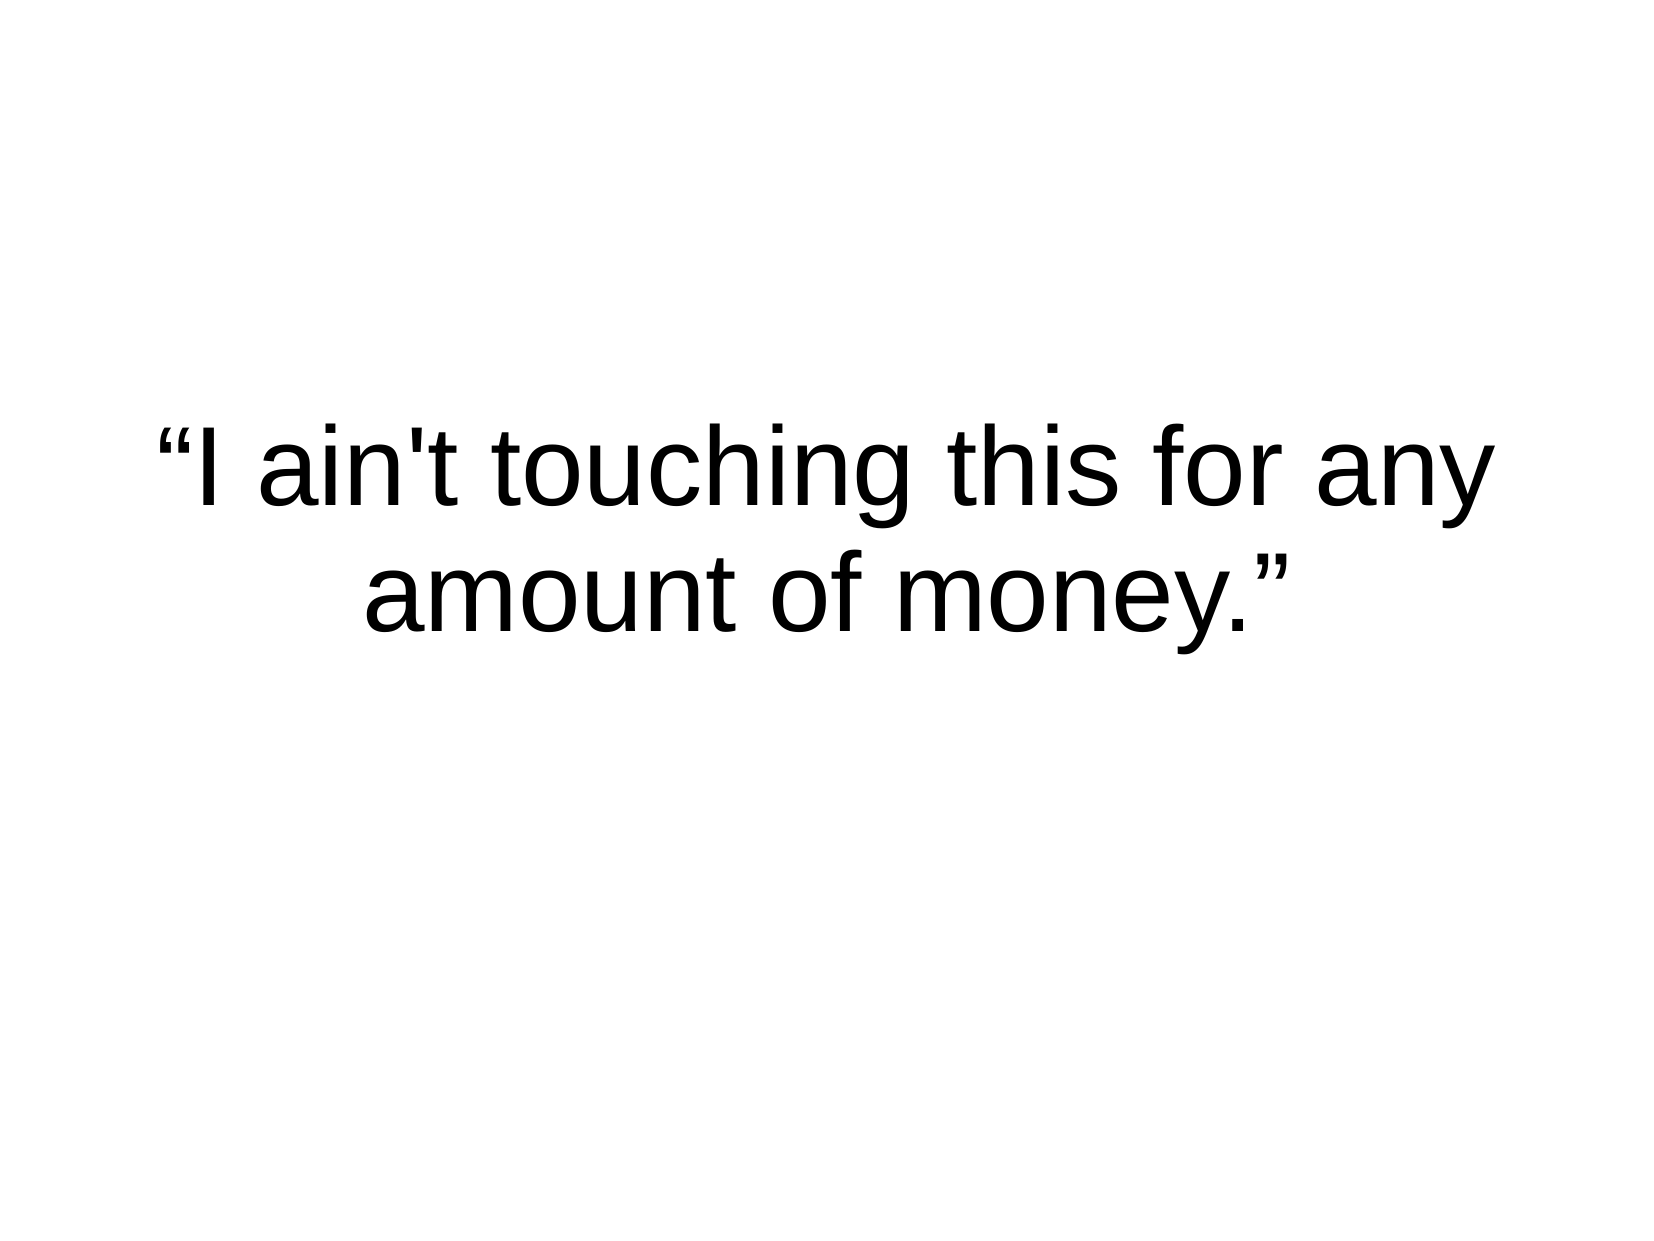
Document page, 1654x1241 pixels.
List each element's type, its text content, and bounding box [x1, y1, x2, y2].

subtitle “I ain't touching this for any amount of money.” [82, 49, 1571, 1010]
